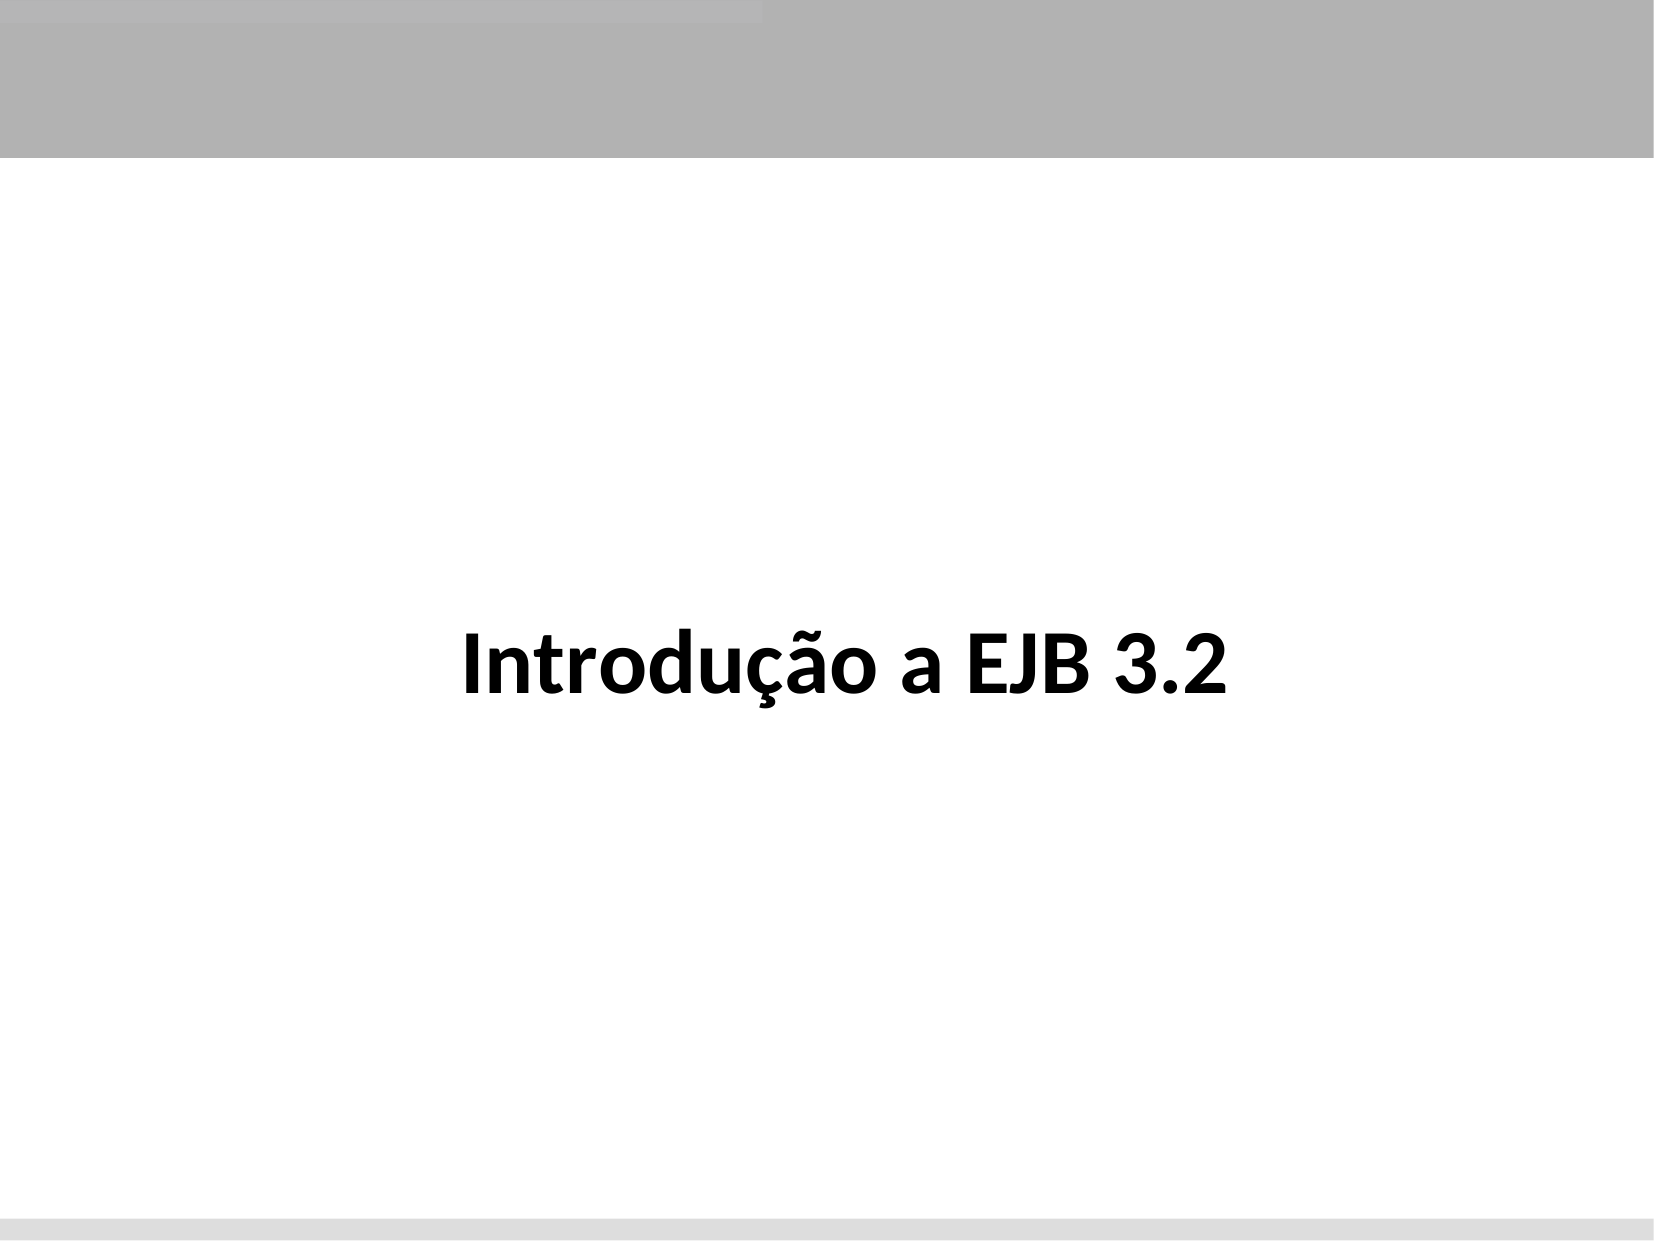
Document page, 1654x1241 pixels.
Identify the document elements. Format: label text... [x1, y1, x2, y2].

subtitle Introdução a EJB 3.2 [121, 279, 1534, 1062]
